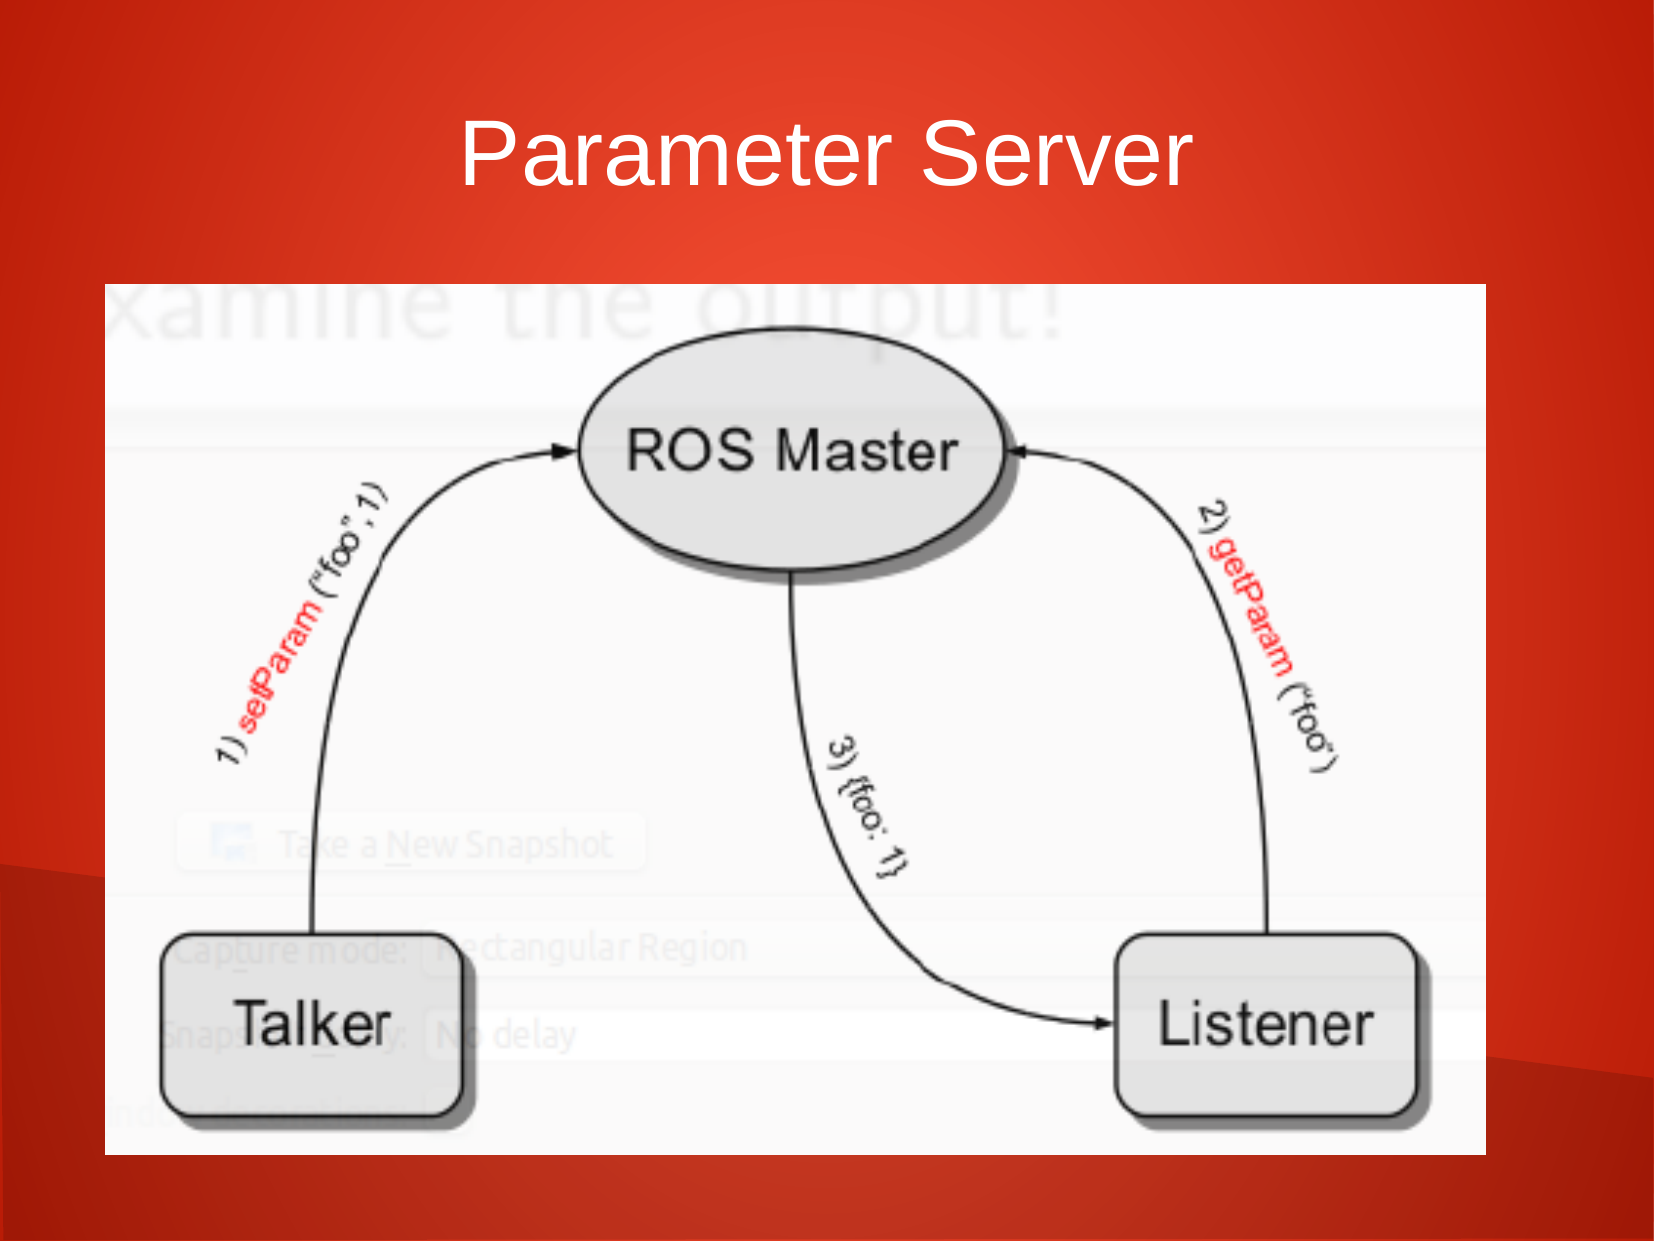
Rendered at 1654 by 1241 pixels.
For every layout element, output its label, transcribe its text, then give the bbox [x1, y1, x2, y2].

title Parameter Server [82, 49, 1571, 257]
picture [105, 284, 1486, 1156]
